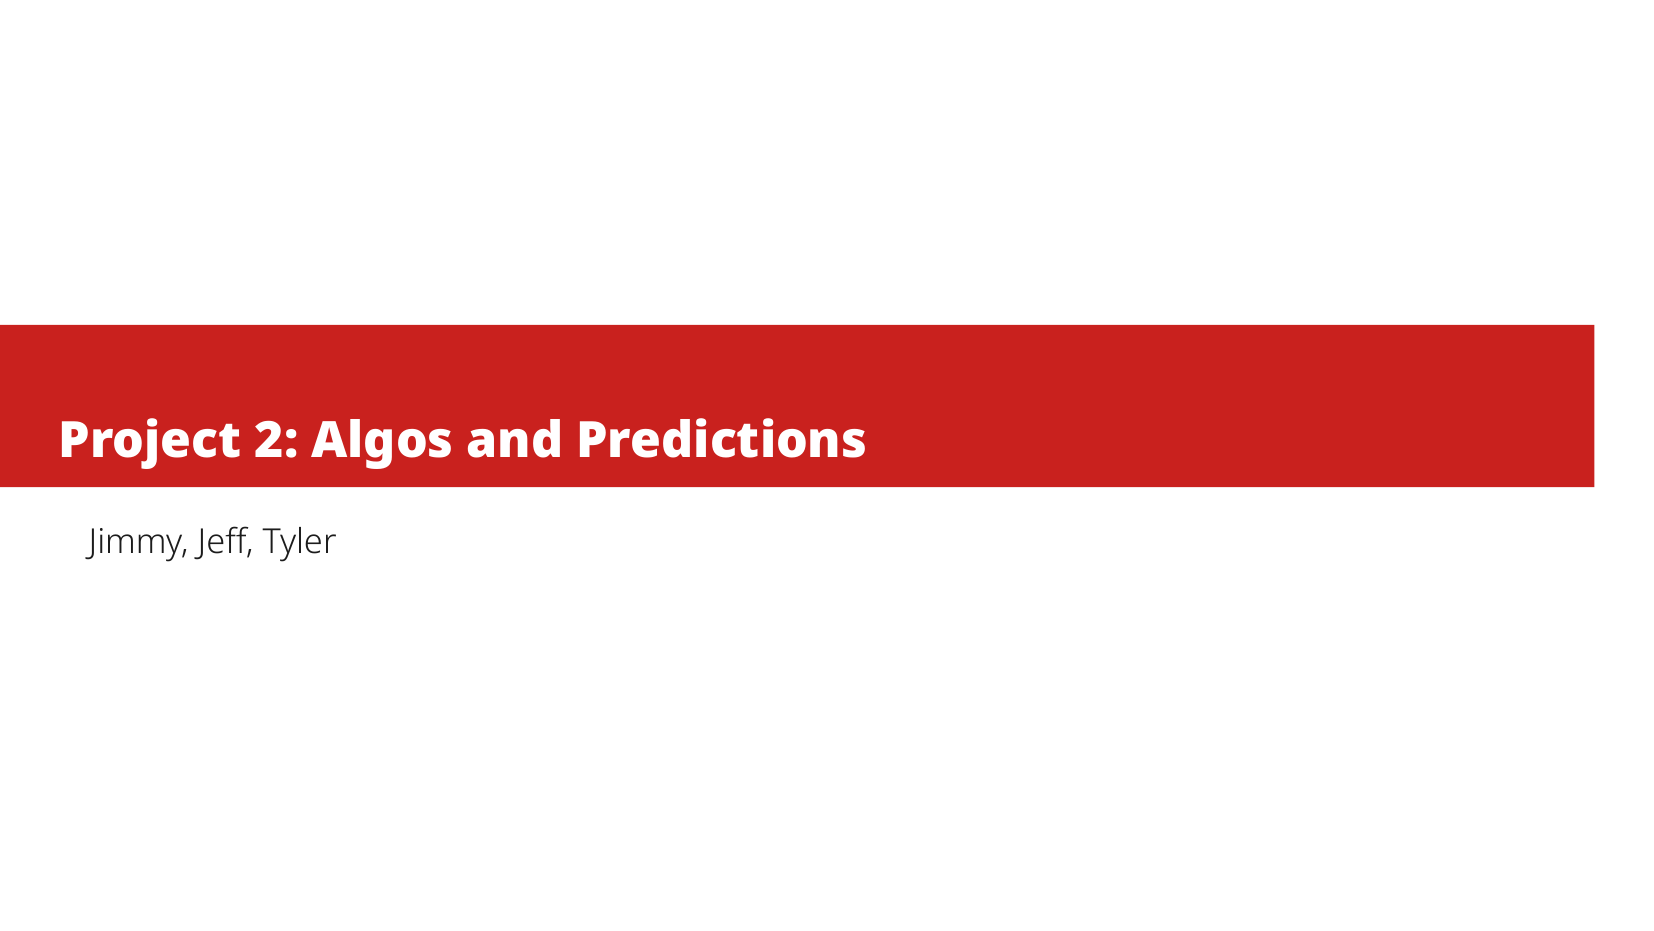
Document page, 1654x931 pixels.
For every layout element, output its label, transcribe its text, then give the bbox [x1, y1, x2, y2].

title Project 2: Algos and Predictions [59, 354, 1565, 473]
subtitle Jimmy, Jeff, Tyler [88, 516, 1565, 827]
